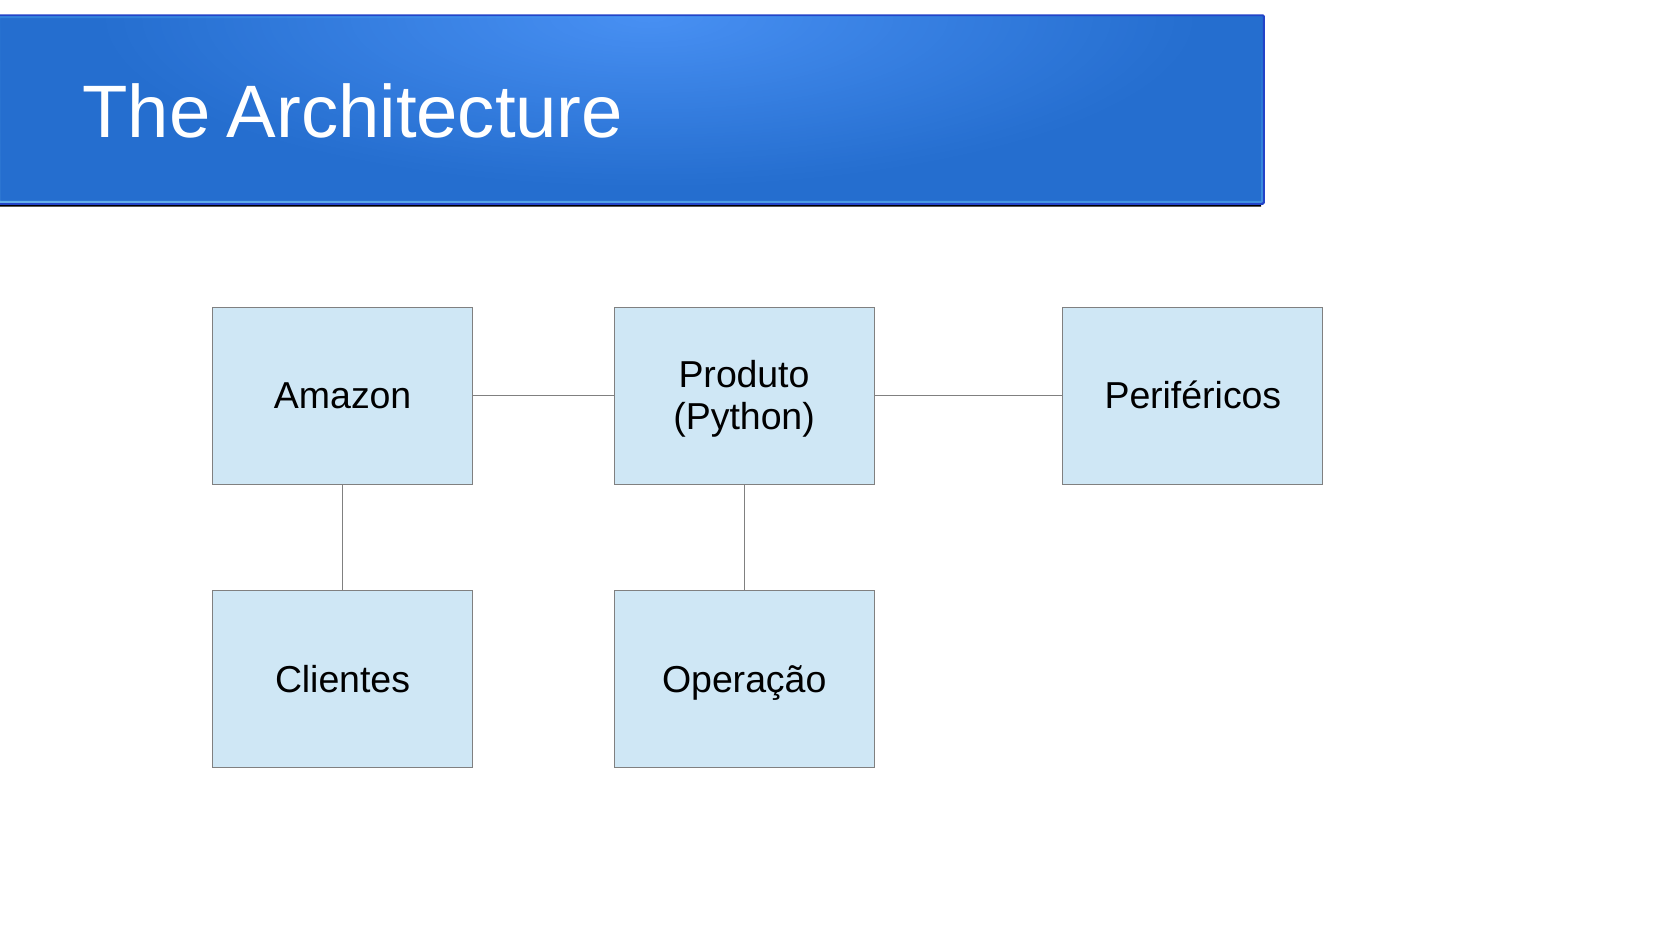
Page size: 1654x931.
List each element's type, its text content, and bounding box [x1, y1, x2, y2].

text_box Periféricos [1062, 307, 1323, 485]
title The Architecture [82, 35, 1235, 189]
text_box Produto (Python) [614, 307, 875, 485]
text_box Clientes [212, 590, 473, 768]
text_box Amazon [212, 307, 473, 485]
text_box Operação [614, 590, 875, 768]
